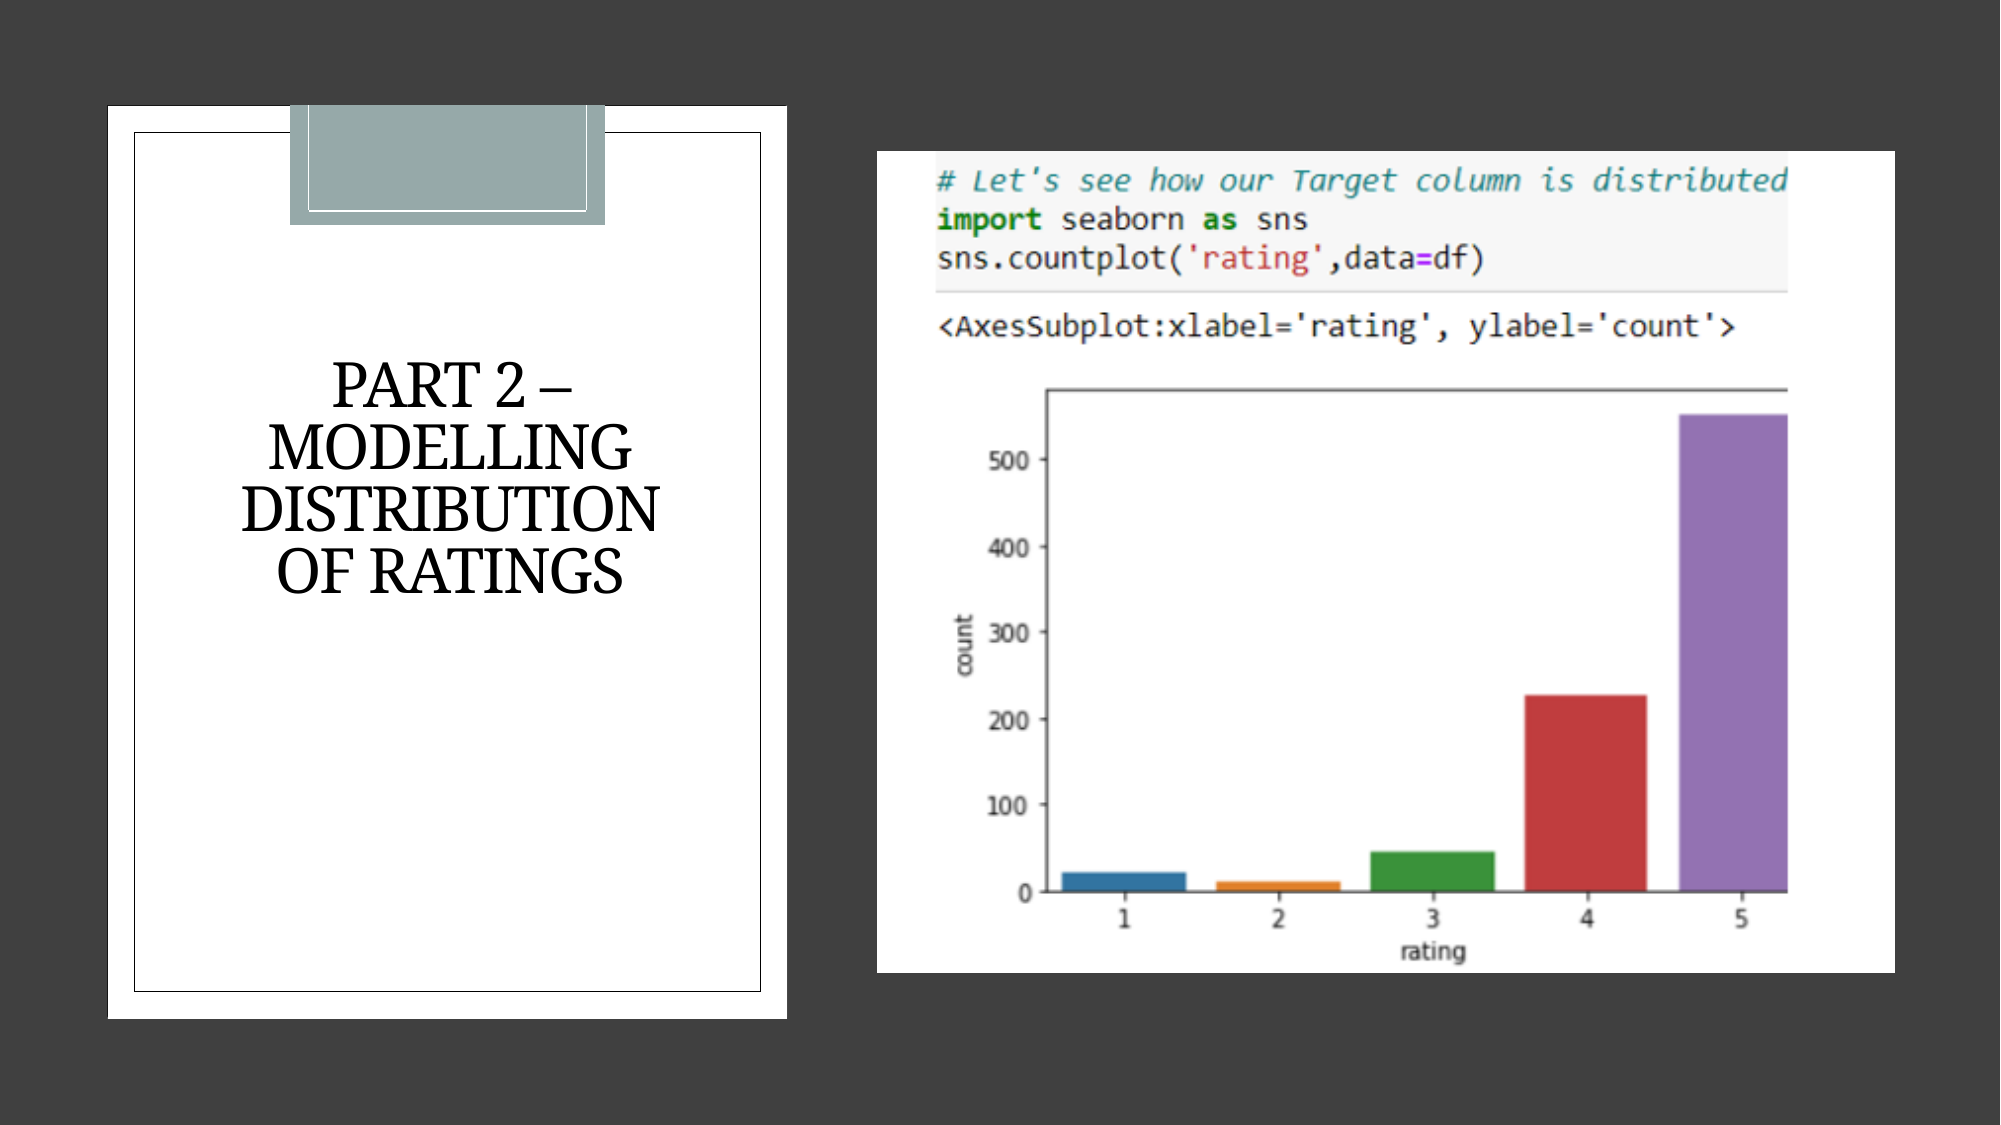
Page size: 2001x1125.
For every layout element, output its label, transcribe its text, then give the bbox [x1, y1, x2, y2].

picture [877, 151, 1895, 974]
title Part 2 – Modelling Distribution of ratings [206, 255, 695, 771]
text_box [0, 0, 2000, 1125]
